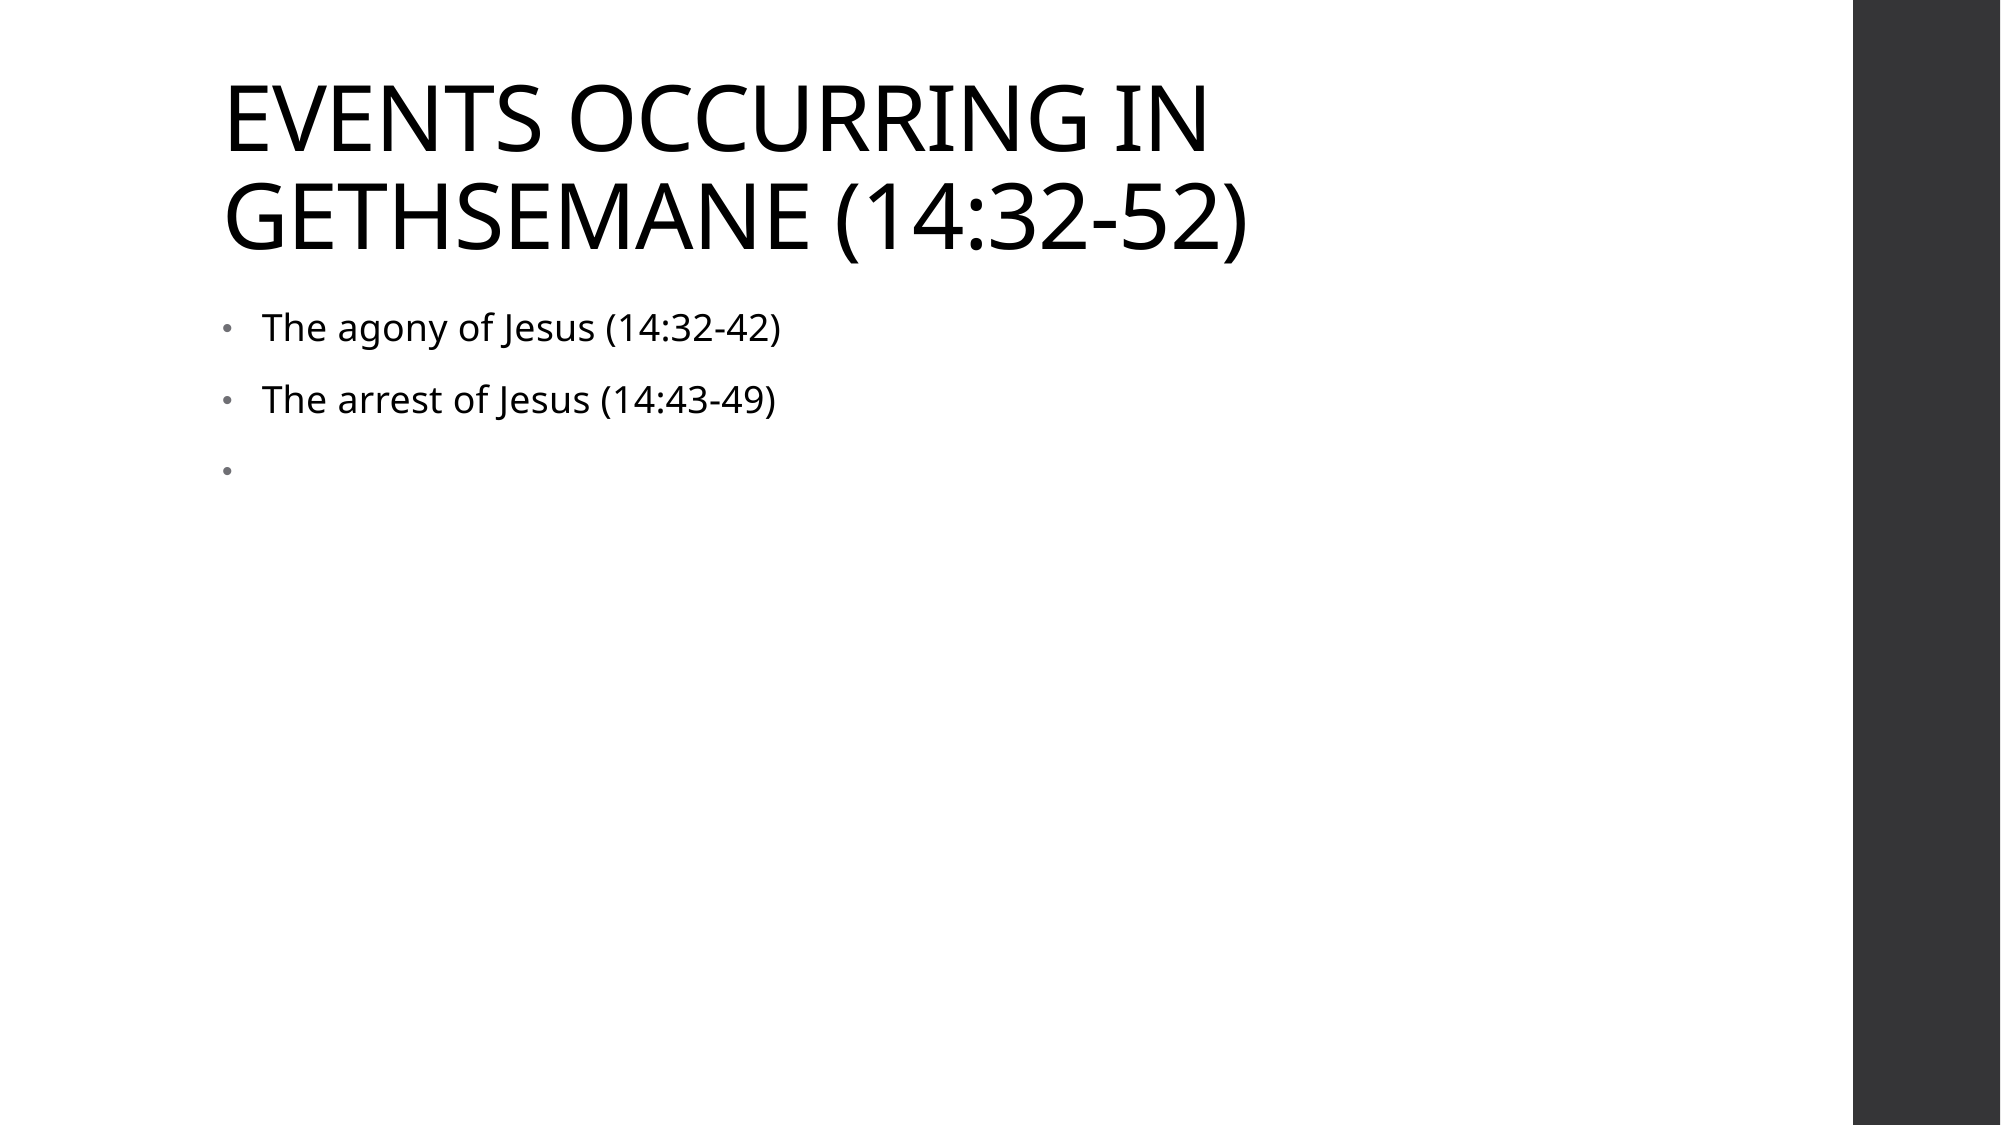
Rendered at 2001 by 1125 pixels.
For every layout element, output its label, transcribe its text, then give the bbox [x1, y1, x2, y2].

list The agony of Jesus (14:32-42) The arrest of Jesus (14:43-49) [206, 299, 1617, 1014]
title EVENTS OCCURRING IN GETHSEMANE (14:32-52) [206, 60, 1797, 278]
